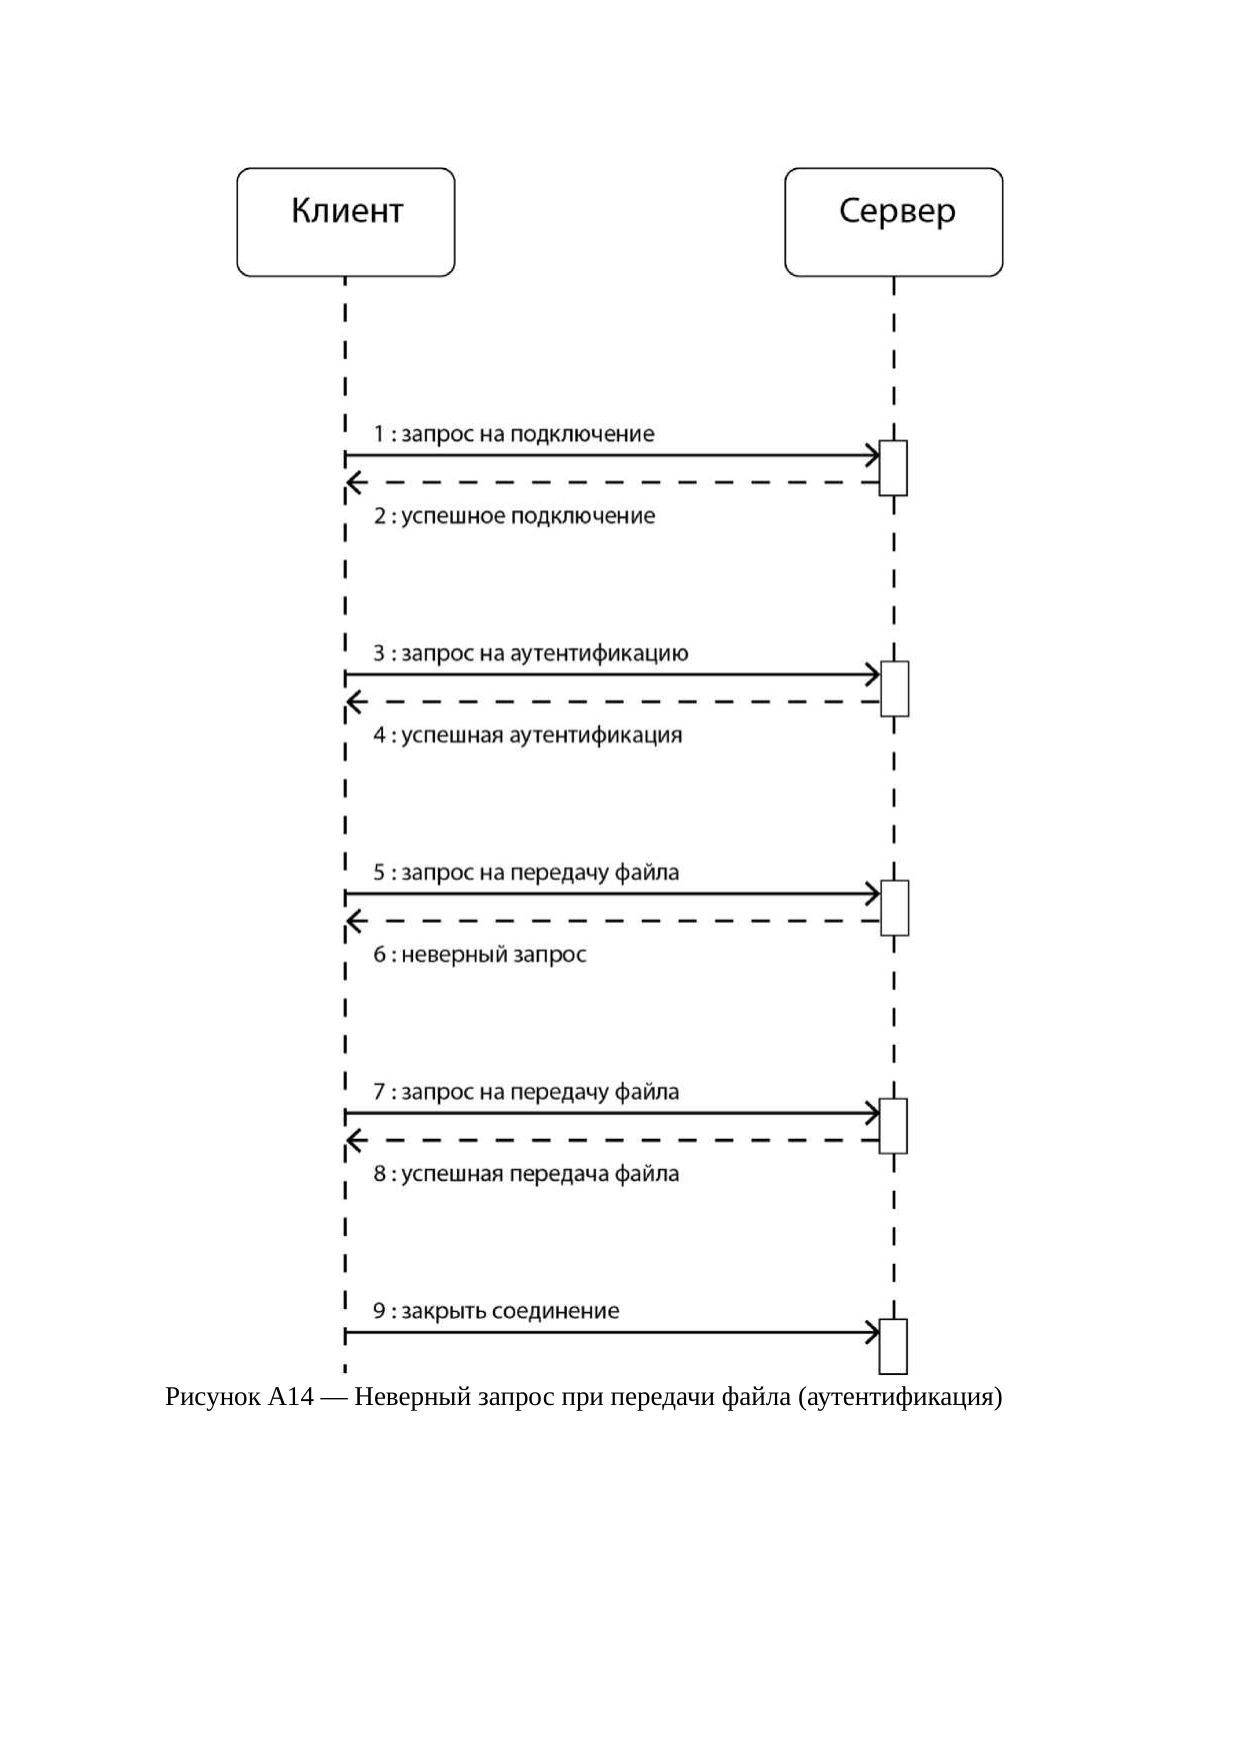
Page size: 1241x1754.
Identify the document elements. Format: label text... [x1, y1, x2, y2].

picture [236, 167, 1004, 1376]
text_box Рисунок А14 — Неверный запрос при передачи файла (аутентификация) [165, 1378, 1074, 1412]
